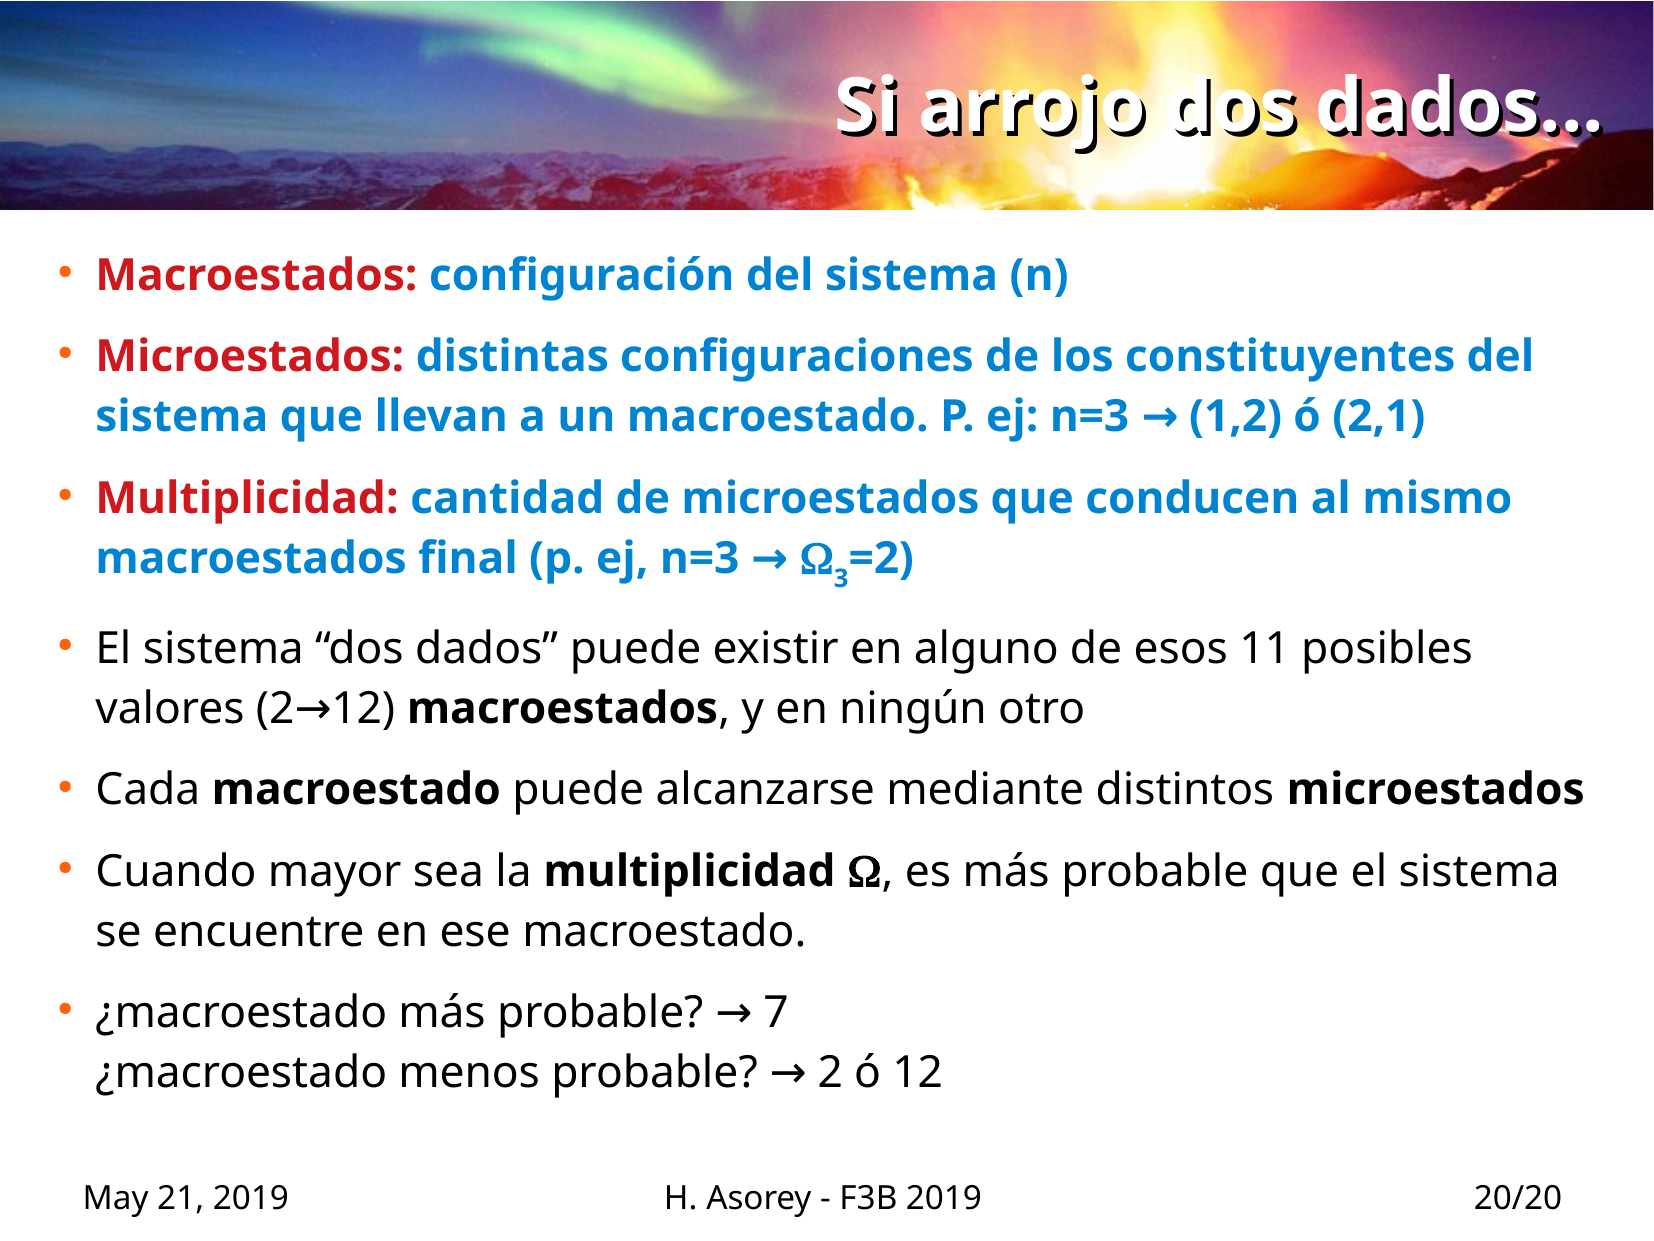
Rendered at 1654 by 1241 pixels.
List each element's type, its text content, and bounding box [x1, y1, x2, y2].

list Macroestados: configuración del sistema (n) Microestados: distintas configuraciones de los constituyentes del sistema que llevan a un macroestado. P. ej: n=3 → (1,2) ó (2,1) Multiplicidad: cantidad de microestados que conducen al mismo macroestados final (p. ej, n=3 → W3=2) El sistema “dos dados” puede existir en alguno de esos 11 posibles valores (2→12) macroestados, y en ningún otro Cada macroestado puede alcanzarse mediante distintos microestados Cuando mayor sea la multiplicidad W, es más probable que el sistema se encuentre en ese macroestado. ¿macroestado más probable? → 7 ¿macroestado menos probable? → 2 ó 12 [45, 243, 1606, 1144]
title Si arrojo dos dados... [45, 15, 1606, 191]
picture [0, 1, 1654, 210]
